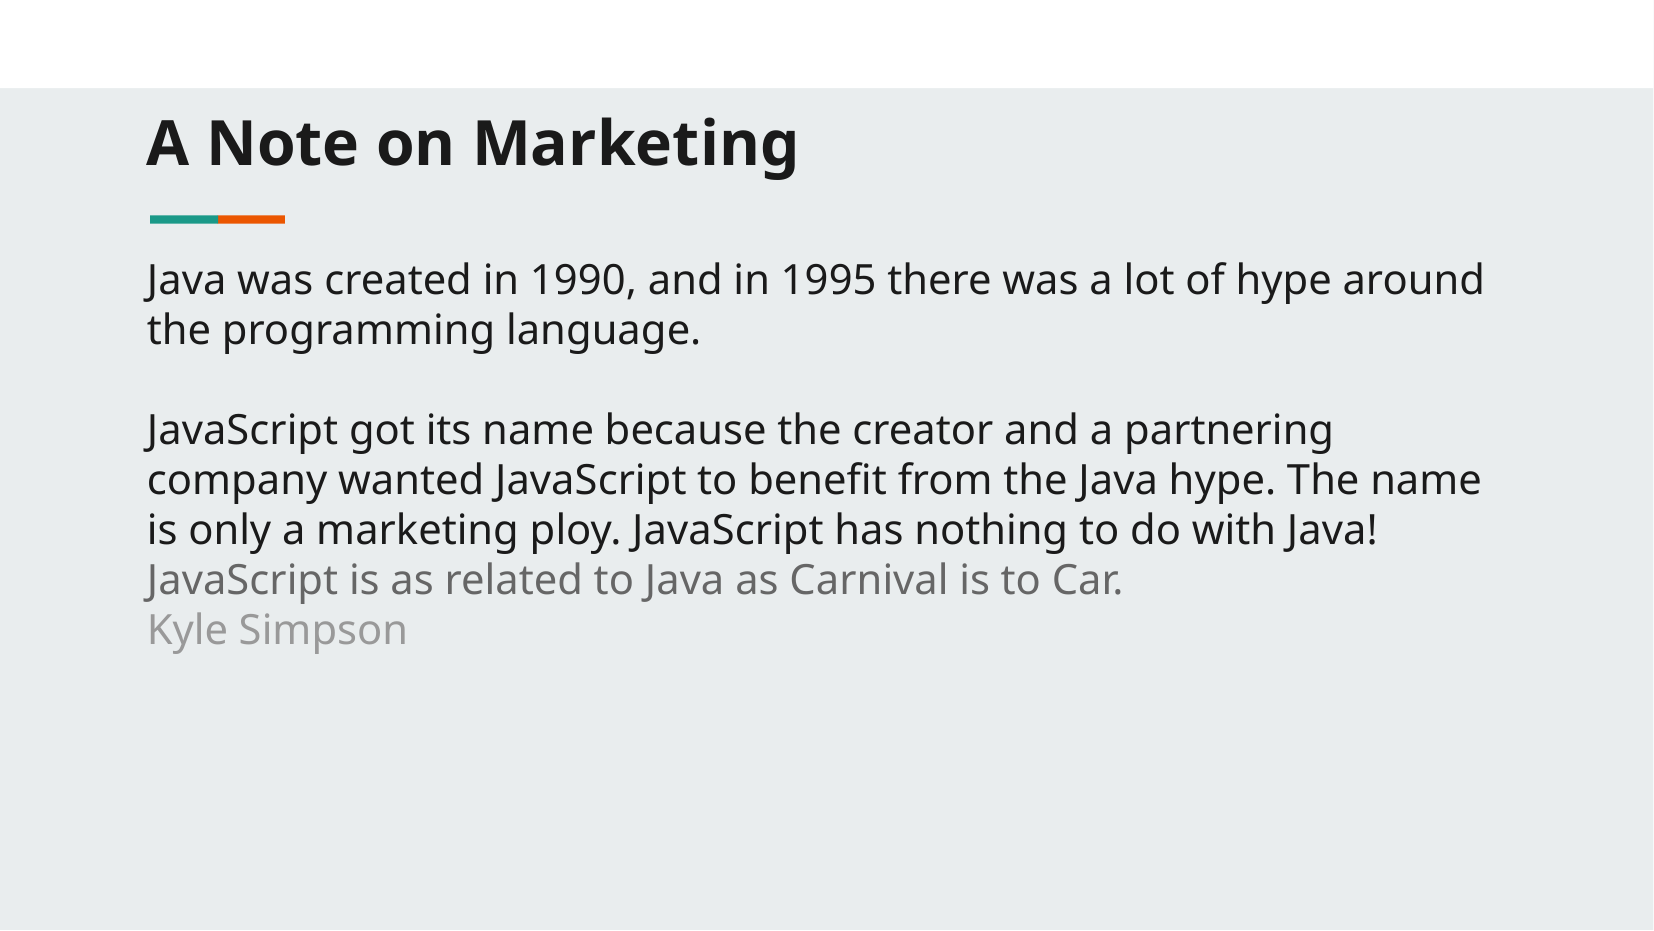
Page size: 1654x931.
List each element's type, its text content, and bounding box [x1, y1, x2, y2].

title A Note on Marketing Java was created in 1990, and in 1995 there was a lot of hype around the programming language. JavaScript got its name because the creator and a partnering company wanted JavaScript to benefit from the Java hype. The name is only a marketing ploy. JavaScript has nothing to do with Java! JavaScript is as related to Java as Carnival is to Car. Kyle Simpson [131, 87, 1523, 389]
